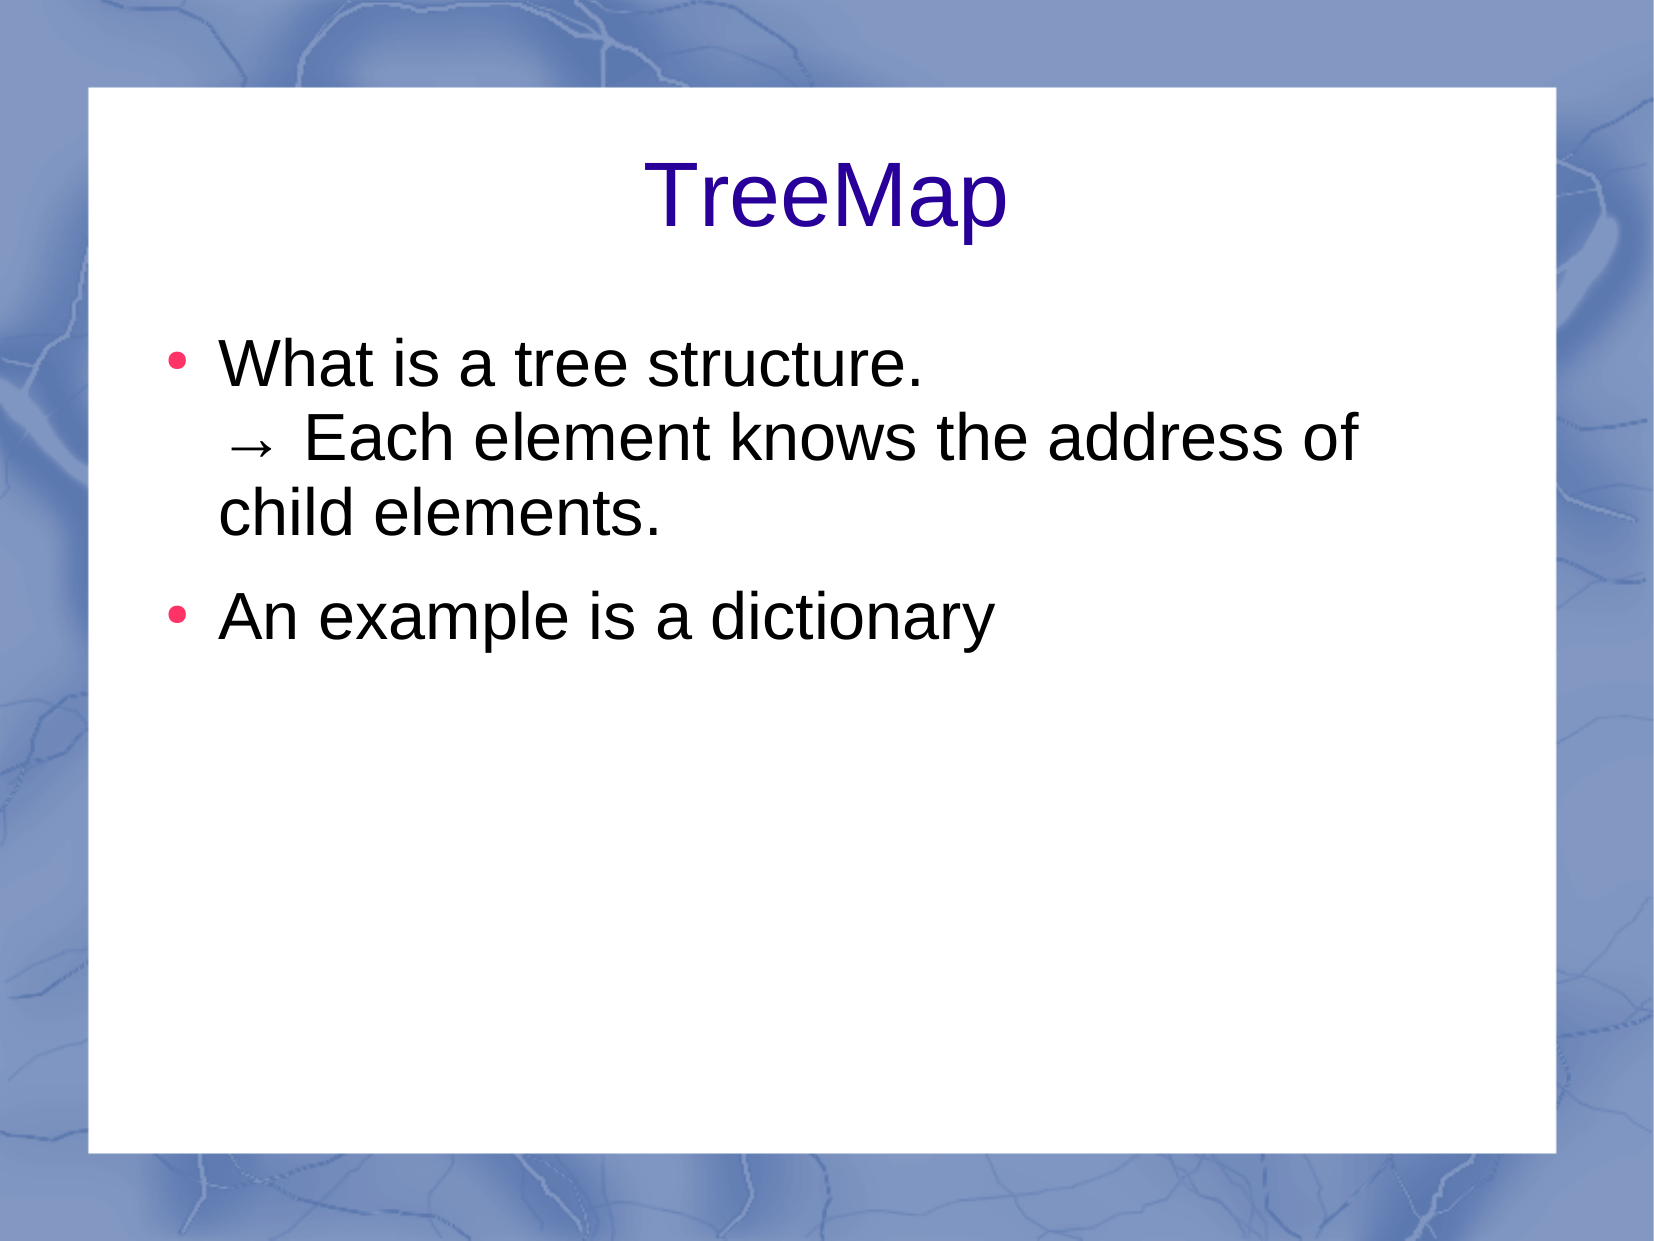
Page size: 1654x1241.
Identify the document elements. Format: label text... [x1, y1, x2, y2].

title TreeMap [118, 98, 1536, 291]
picture [0, 0, 1654, 1241]
list What is a tree structure. → Each element knows the address of child elements. An example is a dictionary [147, 325, 1506, 996]
